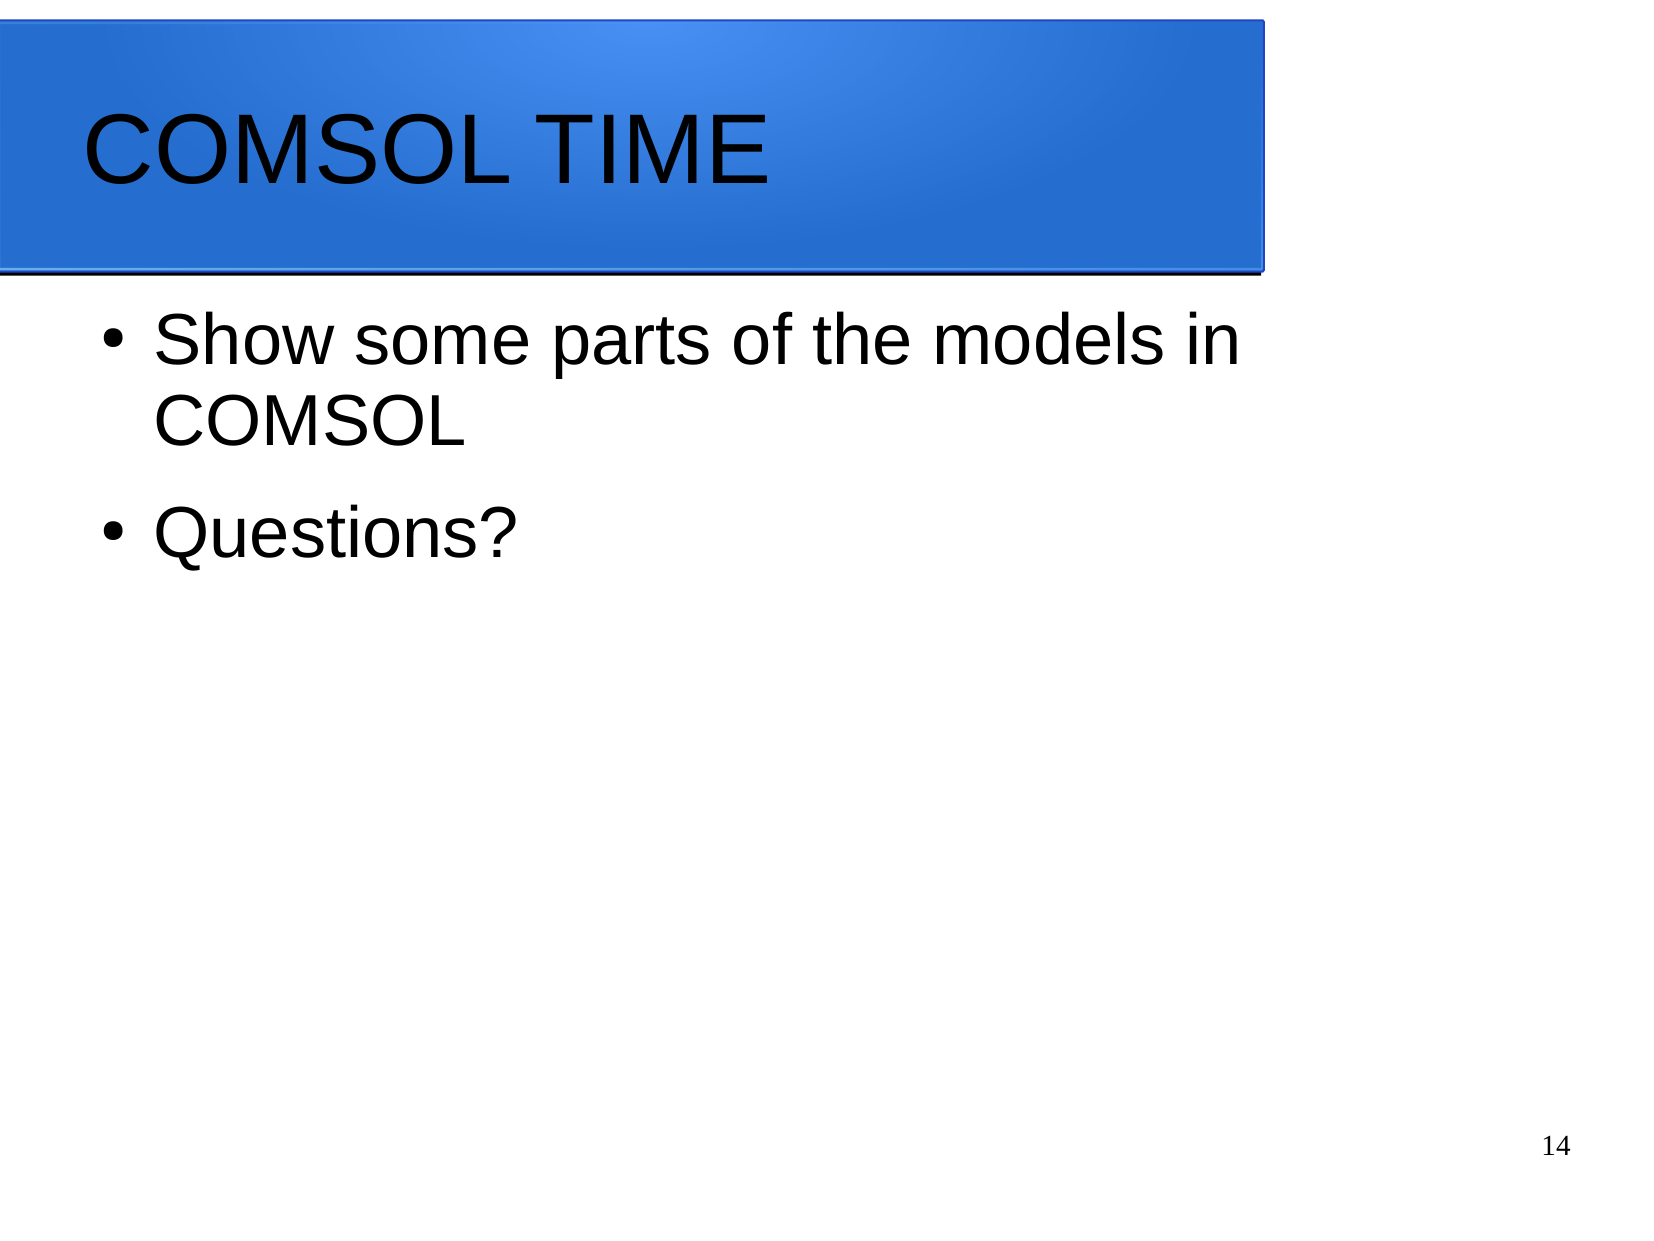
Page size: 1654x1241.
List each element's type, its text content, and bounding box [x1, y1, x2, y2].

title COMSOL TIME [82, 47, 1235, 252]
list Show some parts of the models in COMSOL Questions? [82, 299, 1571, 1019]
